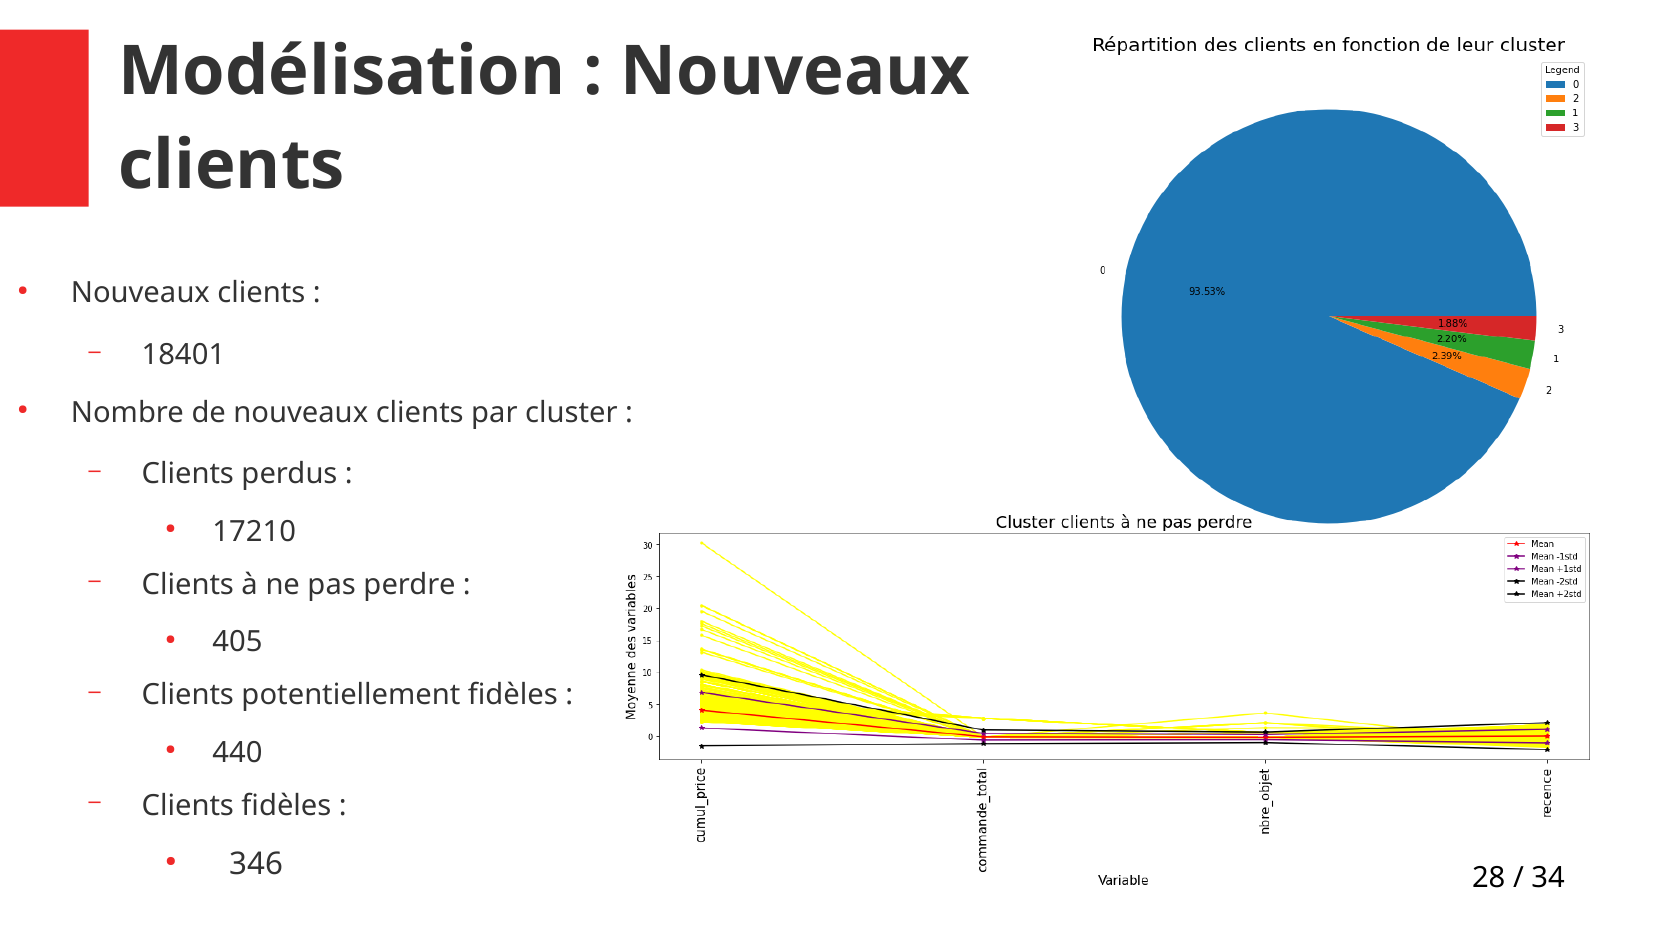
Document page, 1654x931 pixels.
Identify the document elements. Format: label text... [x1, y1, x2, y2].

list Nouveaux clients : 18401 Nombre de nouveaux clients par cluster : Clients perdus : 17210 Clients à ne pas perdre : 405 Clients potentiellement fidèles : 440 Clients fidèles : 346 [0, 206, 1062, 384]
picture [620, 29, 1595, 893]
title Modélisation : Nouveaux clients [118, 20, 1182, 206]
